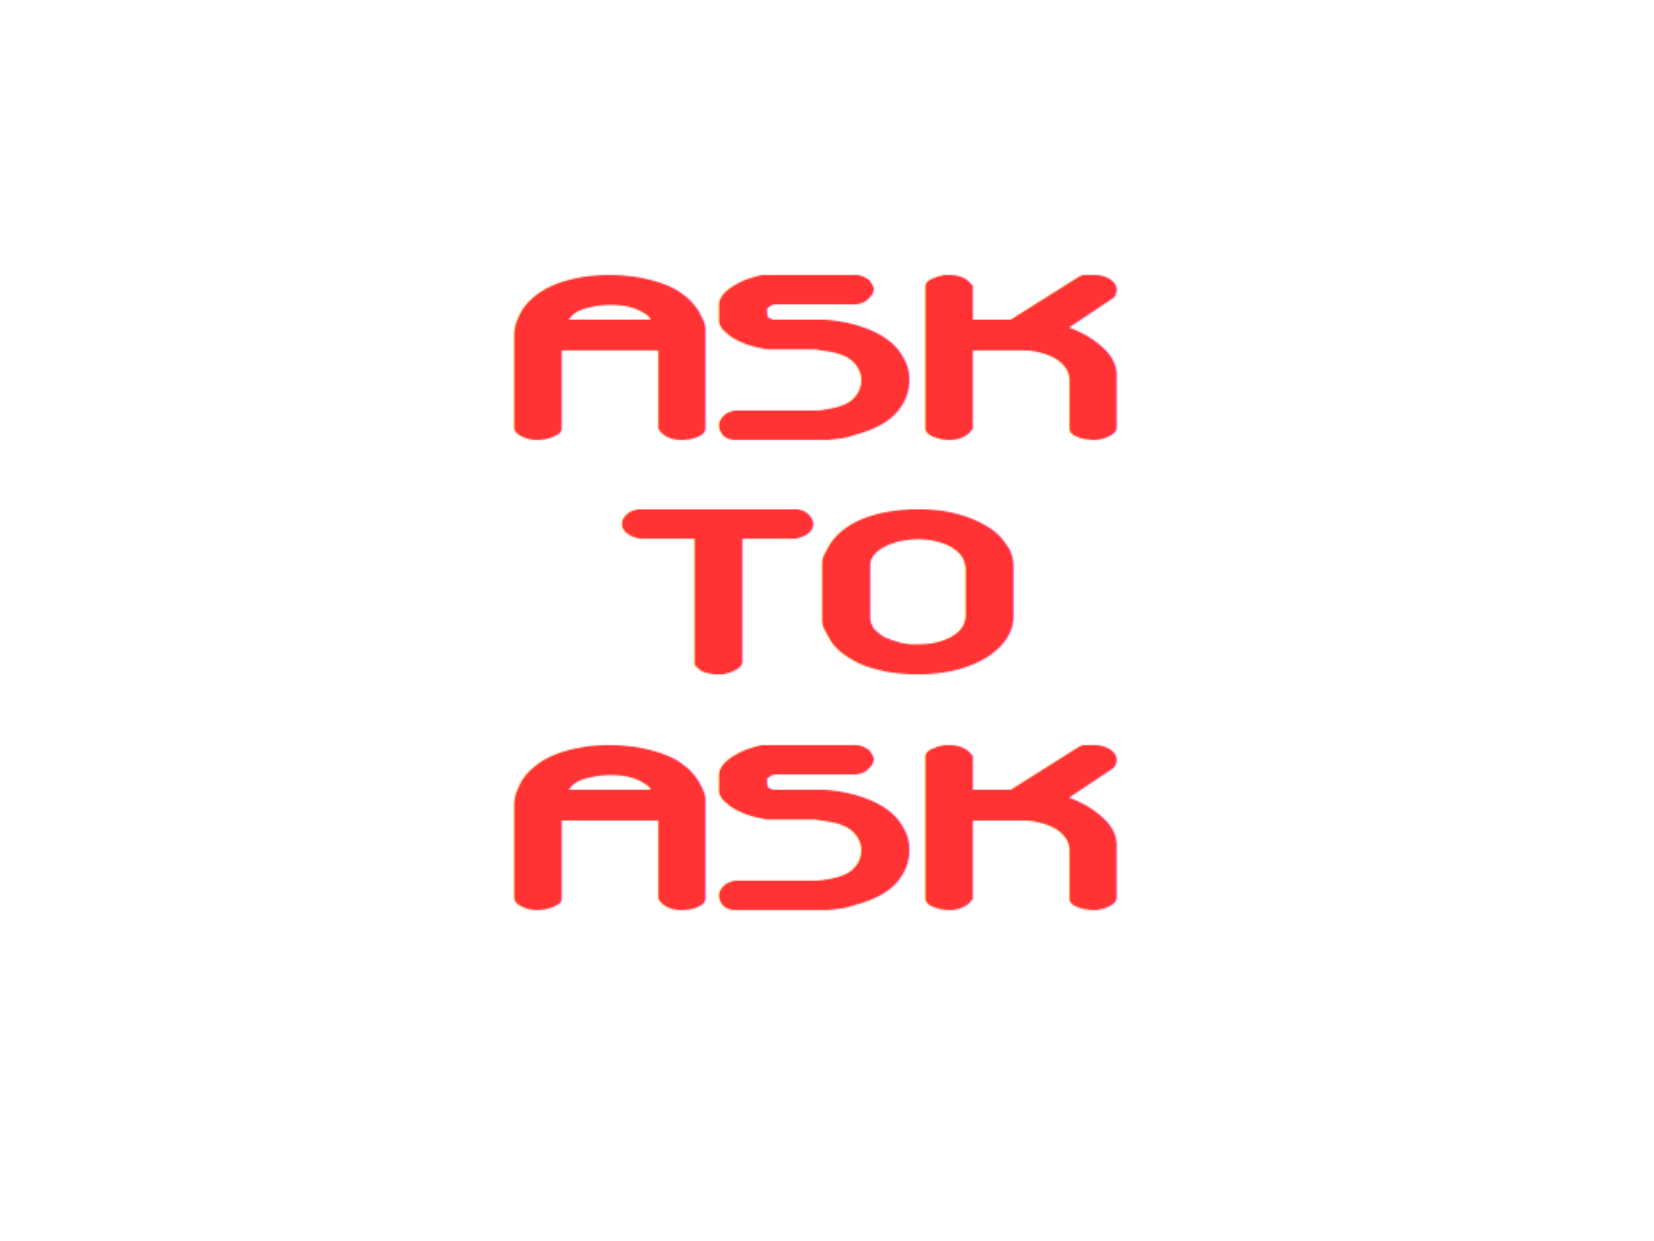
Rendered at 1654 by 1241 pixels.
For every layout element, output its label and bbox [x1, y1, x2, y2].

picture [27, 98, 1654, 1140]
